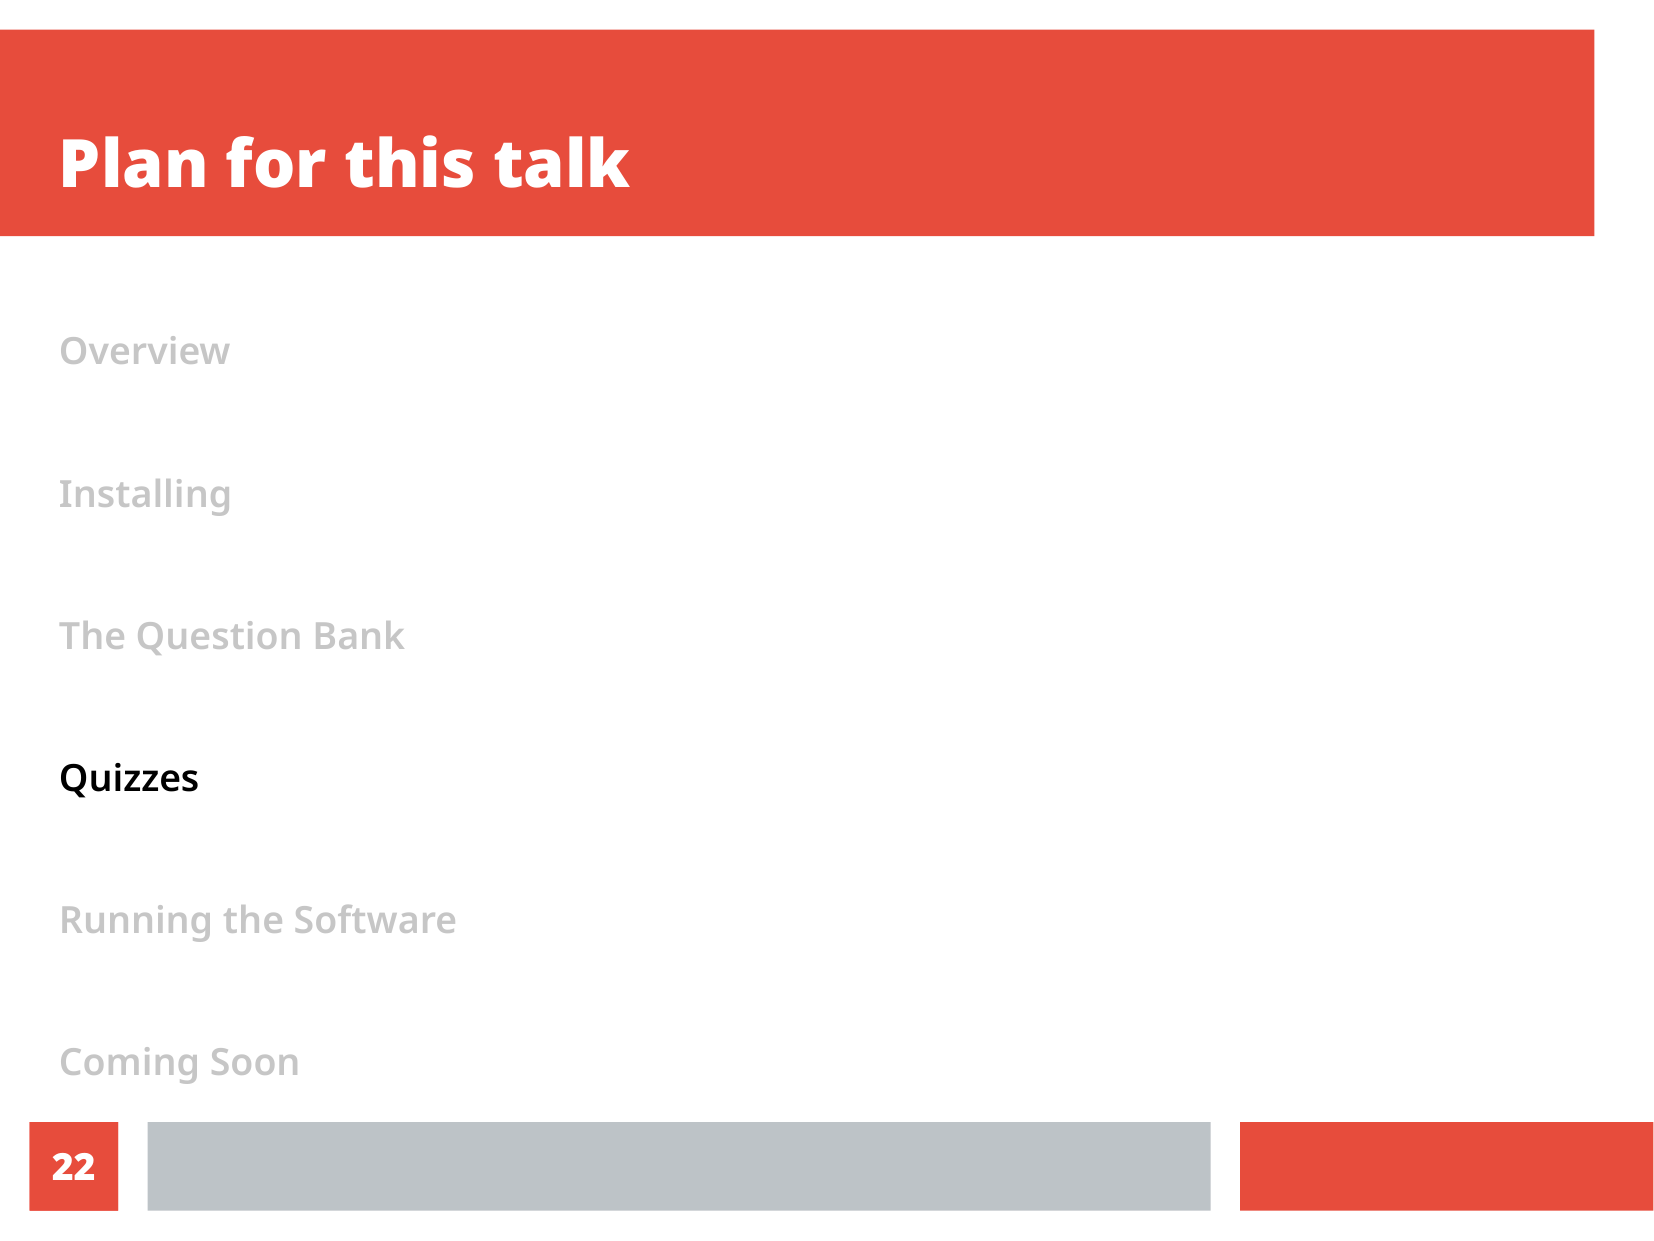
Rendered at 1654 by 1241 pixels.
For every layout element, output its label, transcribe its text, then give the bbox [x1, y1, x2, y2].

list Overview Installing The Question Bank Quizzes Running the Software Coming Soon [59, 324, 1565, 1093]
title Plan for this talk [59, 59, 1595, 207]
